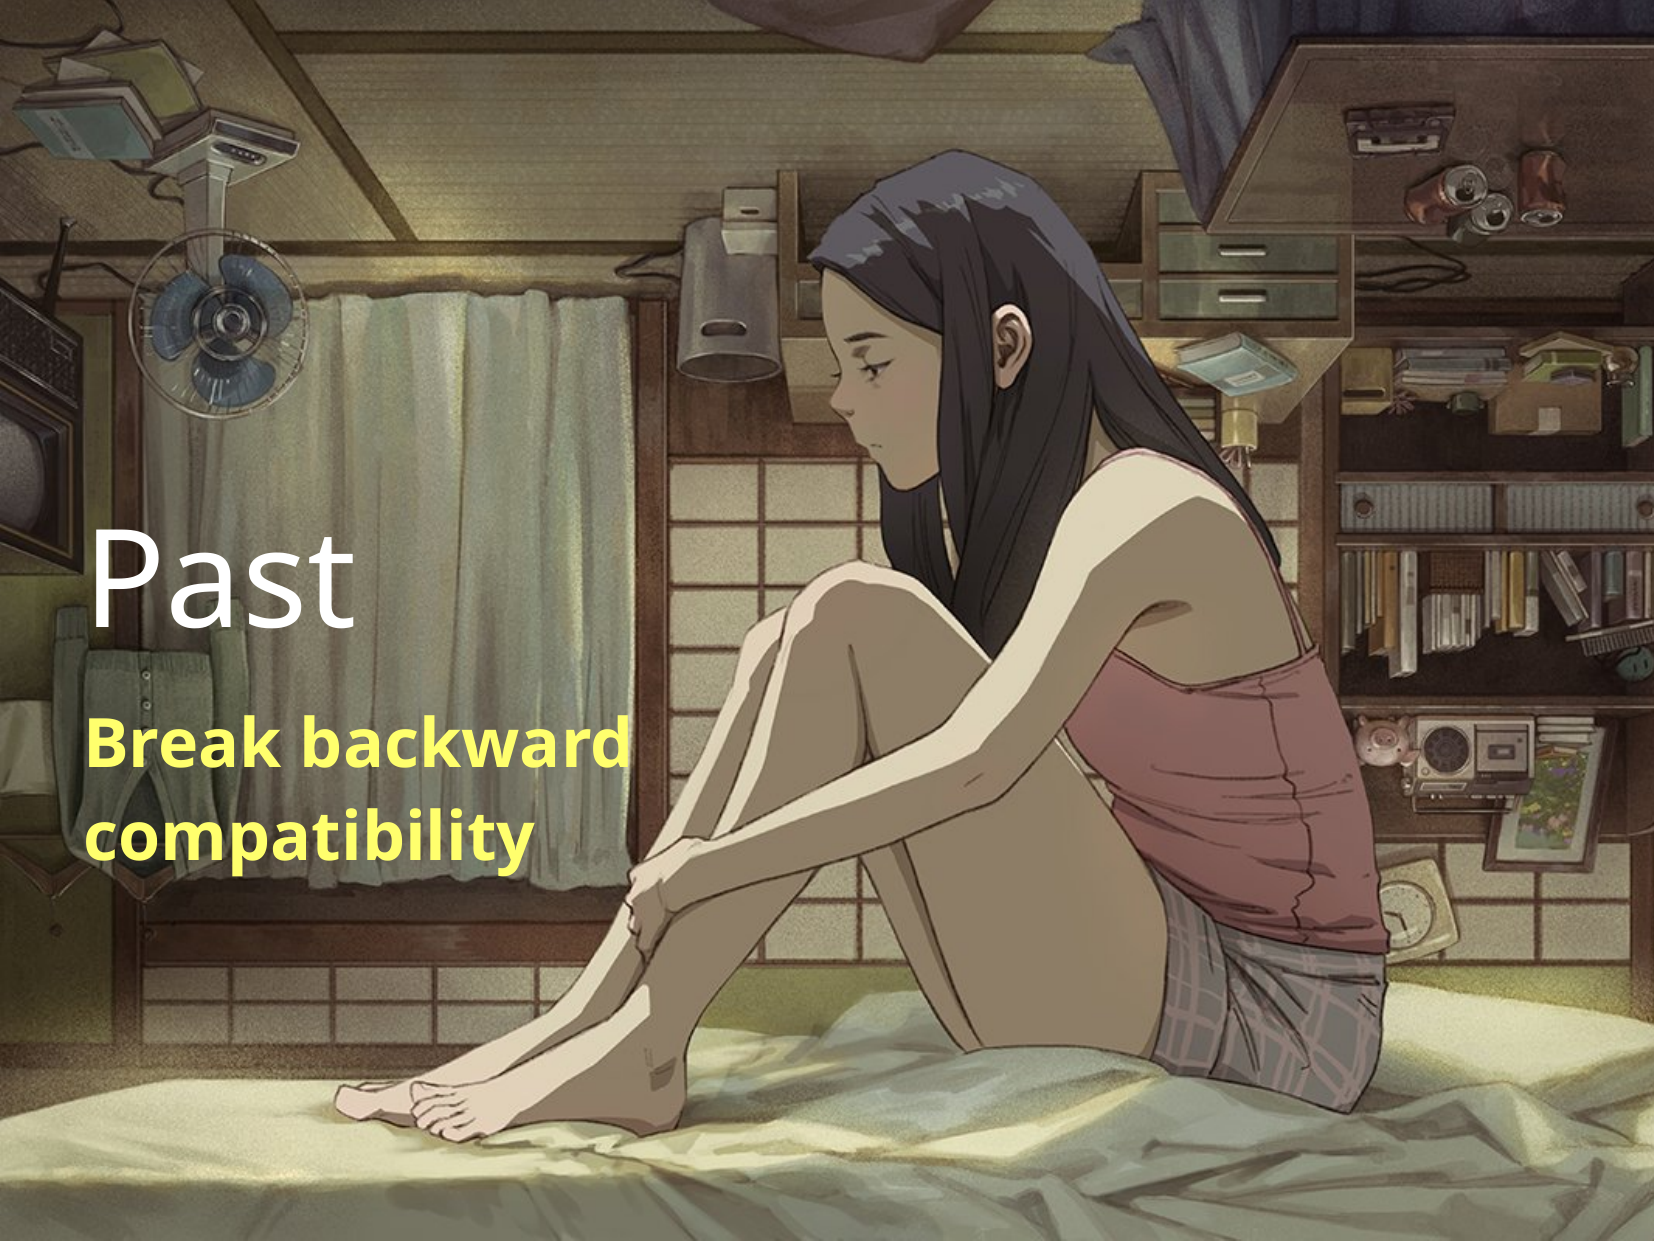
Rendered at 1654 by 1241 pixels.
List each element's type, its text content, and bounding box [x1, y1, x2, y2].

list Past Break backward compatibility [83, 481, 842, 882]
picture [0, 0, 1654, 1241]
